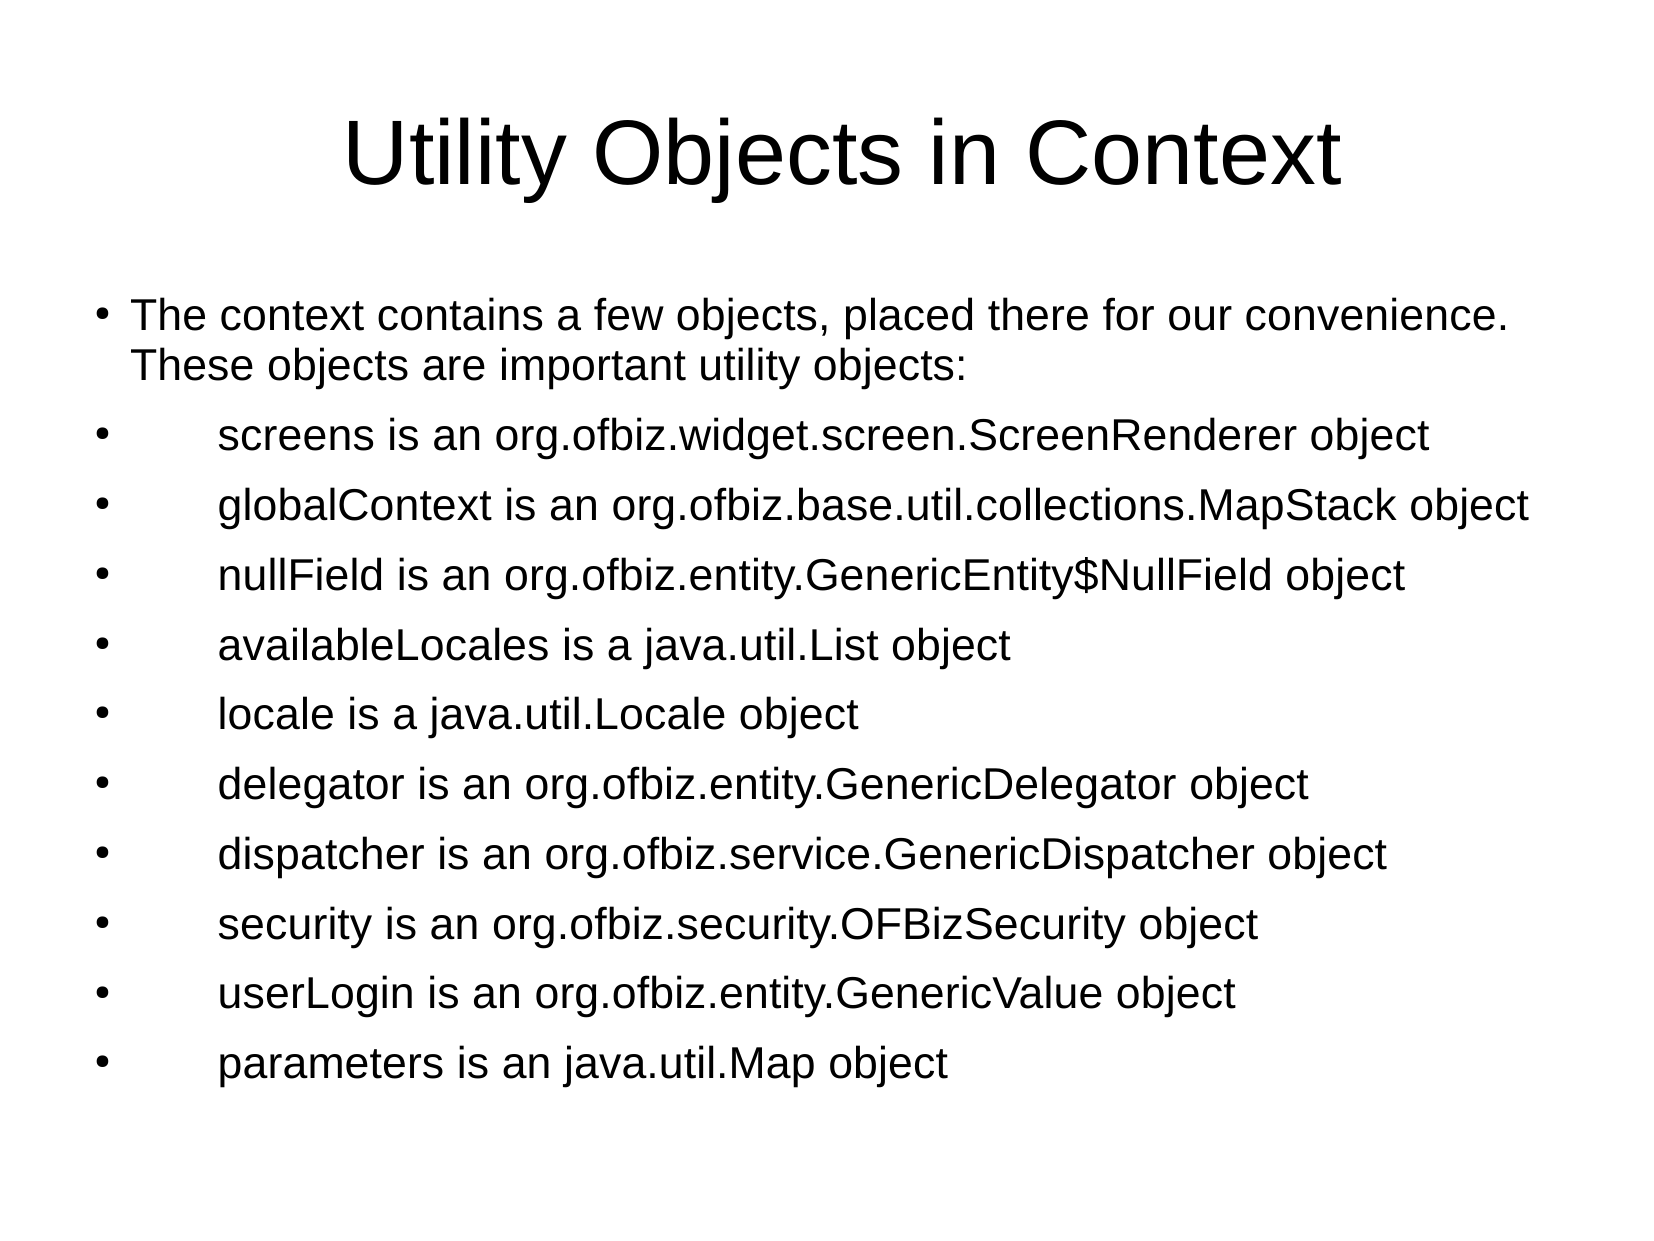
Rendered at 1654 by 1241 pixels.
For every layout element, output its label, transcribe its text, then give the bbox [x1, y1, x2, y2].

list The context contains a few objects, placed there for our convenience. These objects are important utility objects: screens is an org.ofbiz.widget.screen.ScreenRenderer object globalContext is an org.ofbiz.base.util.collections.MapStack object nullField is an org.ofbiz.entity.GenericEntity$NullField object availableLocales is a java.util.List object locale is a java.util.Locale object delegator is an org.ofbiz.entity.GenericDelegator object dispatcher is an org.ofbiz.service.GenericDispatcher object security is an org.ofbiz.security.OFBizSecurity object userLogin is an org.ofbiz.entity.GenericValue object parameters is an java.util.Map object [82, 290, 1571, 1109]
title Utility Objects in Context [82, 56, 1571, 250]
